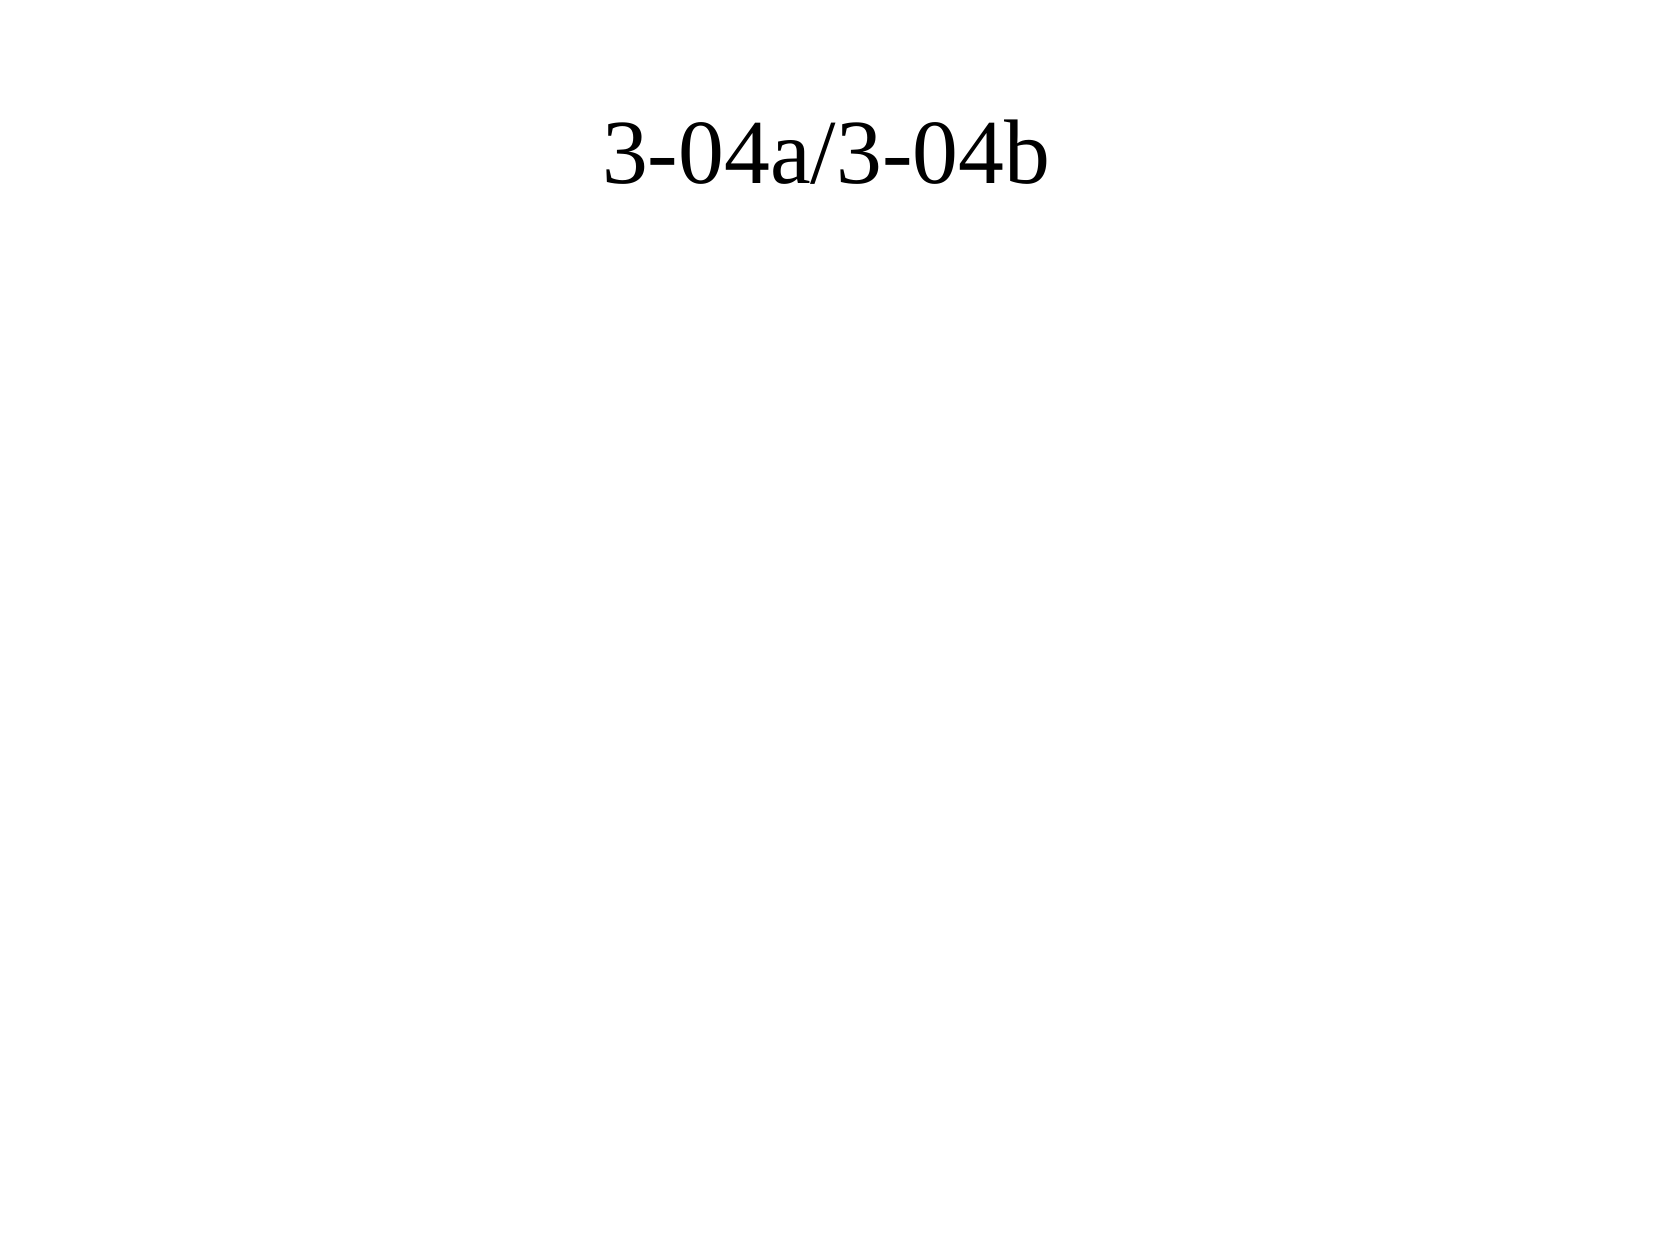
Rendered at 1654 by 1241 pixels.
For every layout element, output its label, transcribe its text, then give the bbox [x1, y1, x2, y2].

title 3-04a/3-04b [82, 49, 1571, 257]
